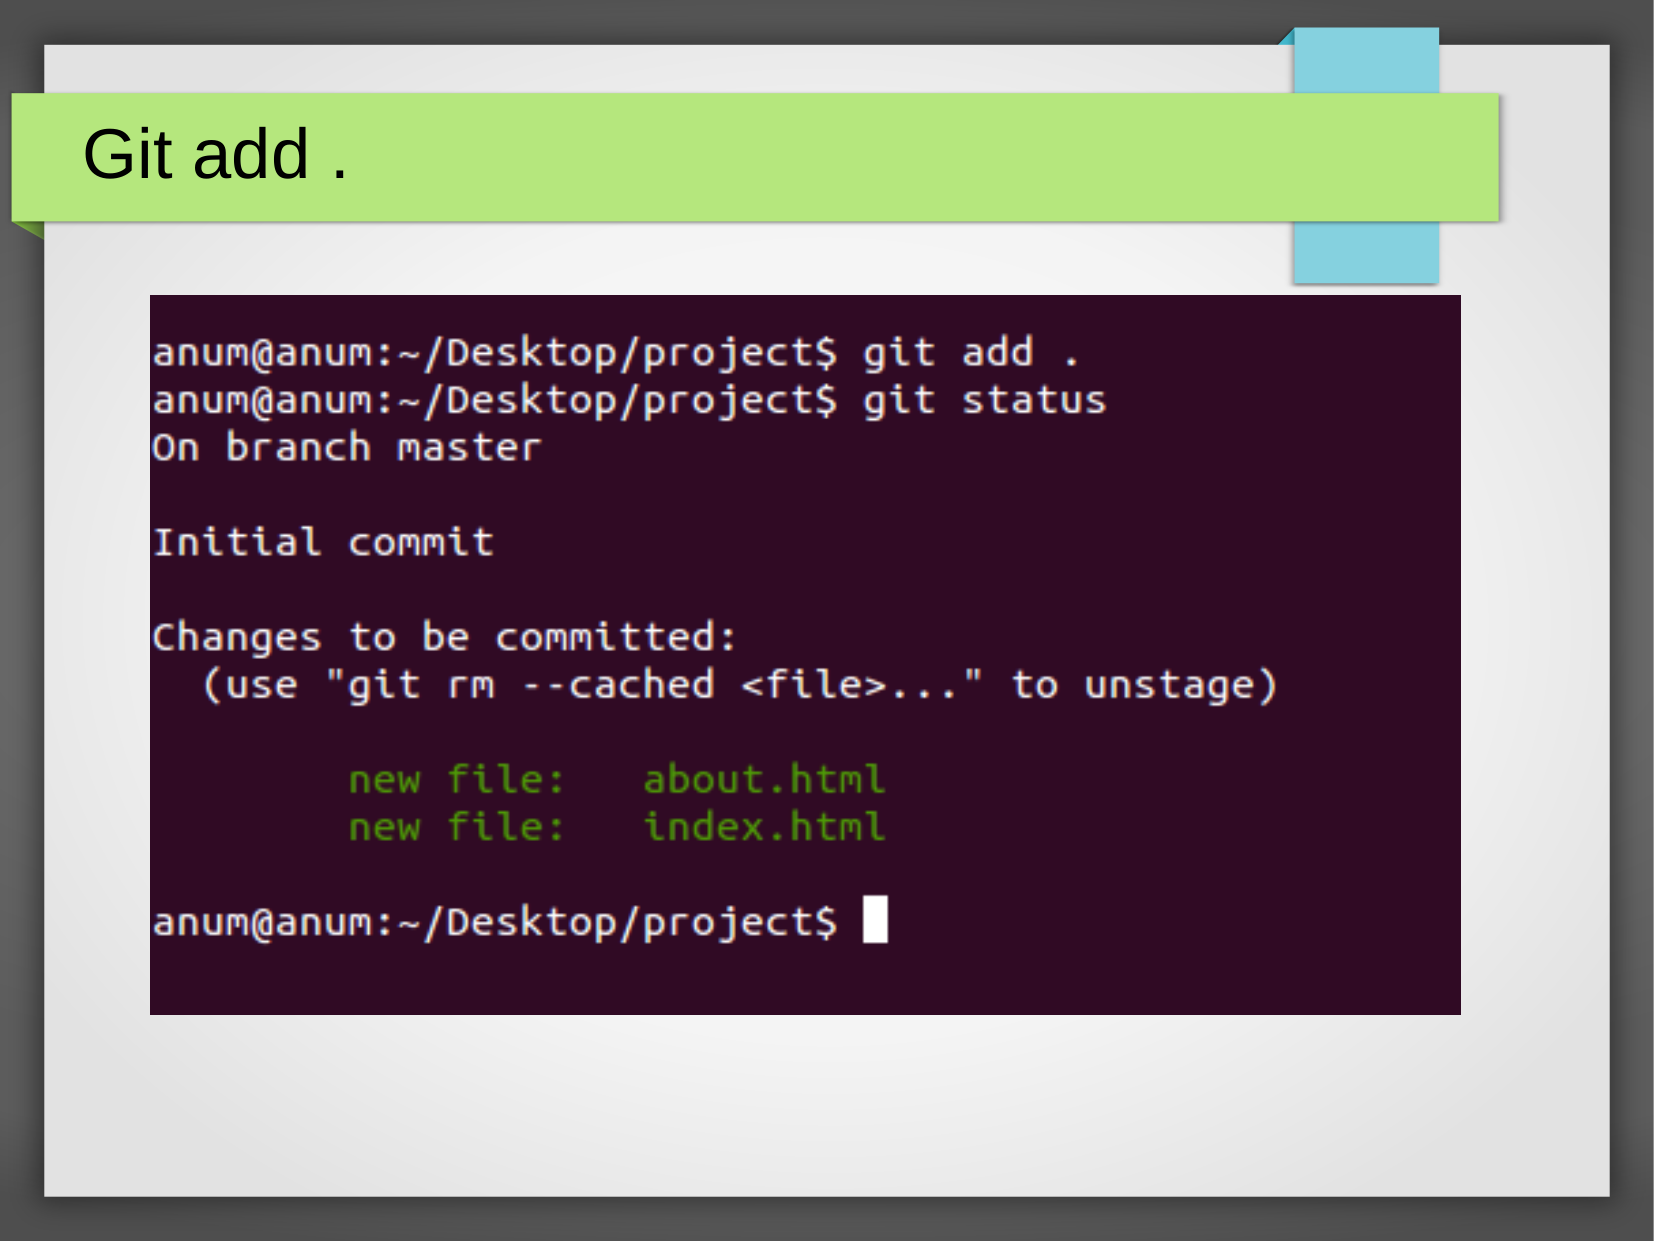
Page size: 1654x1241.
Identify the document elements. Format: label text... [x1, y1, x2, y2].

picture [0, 0, 1654, 1241]
title Git add . [82, 94, 1264, 213]
